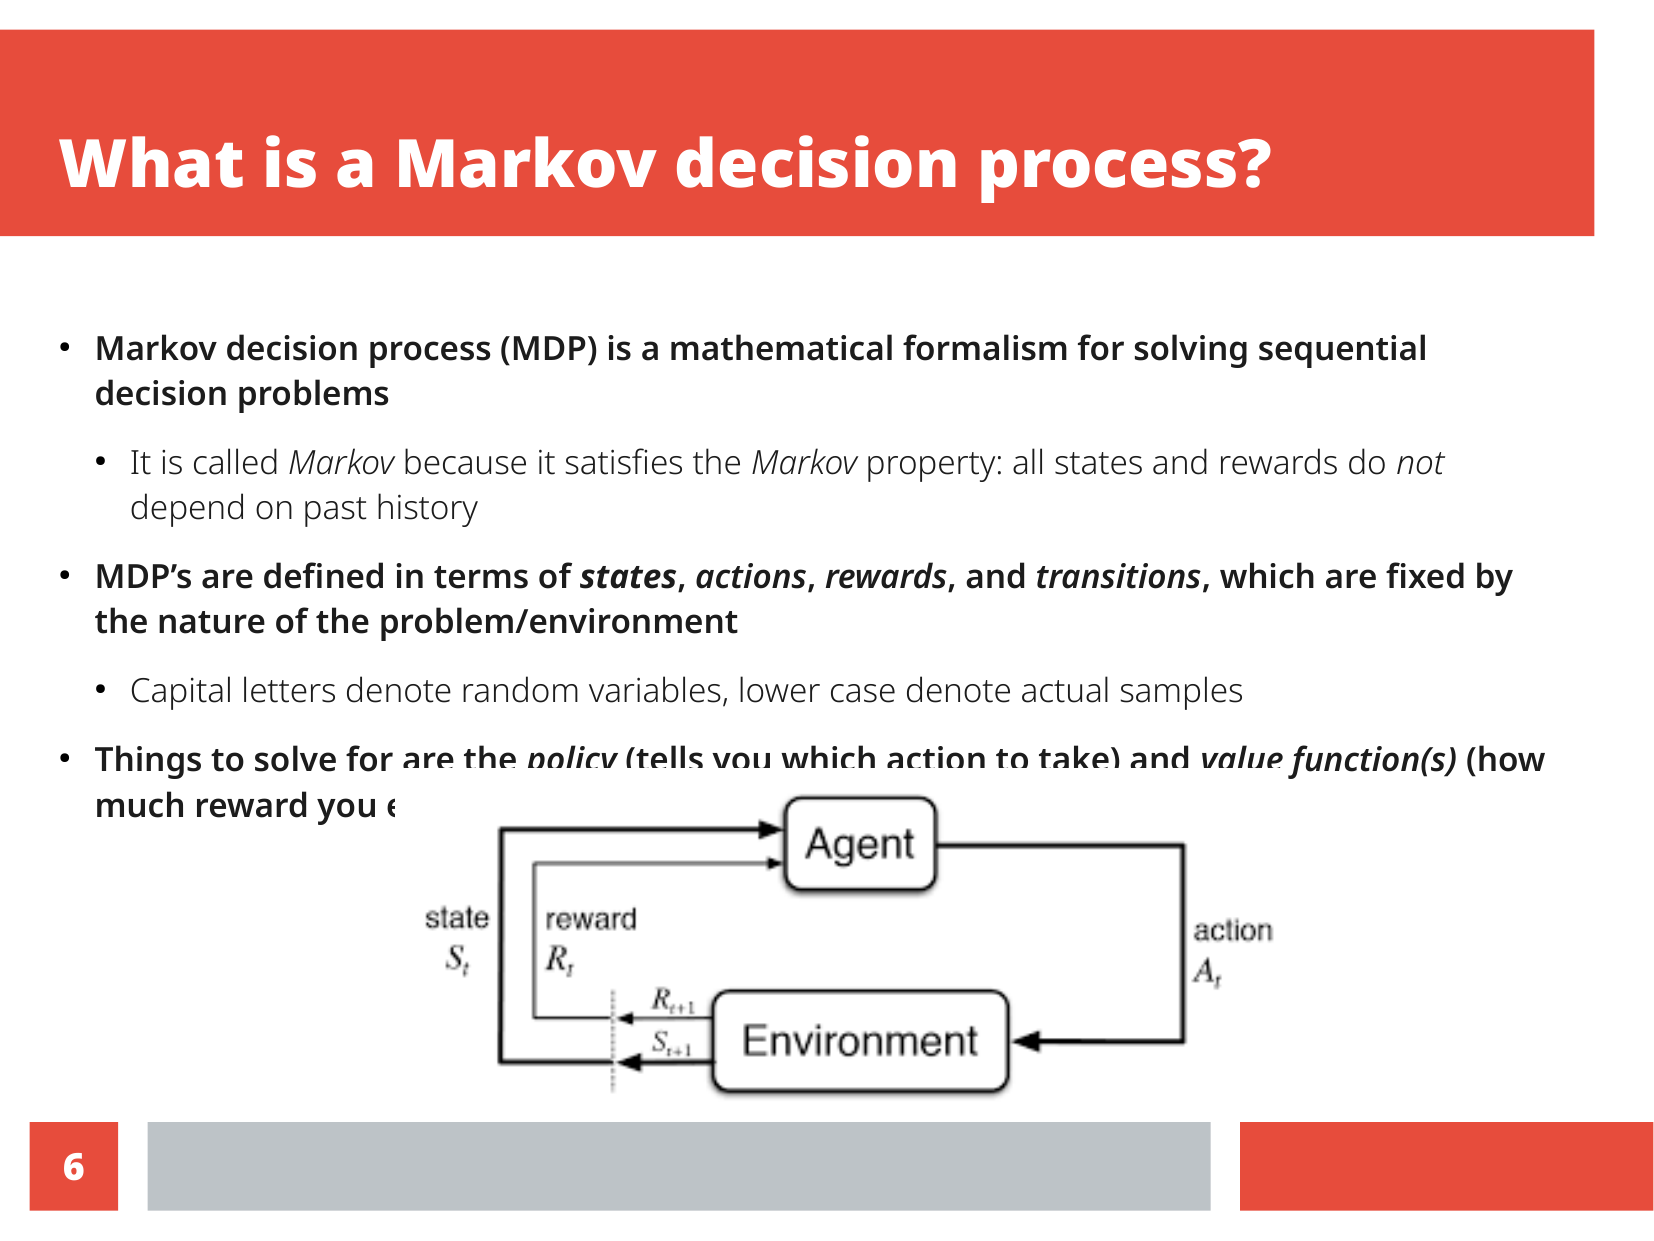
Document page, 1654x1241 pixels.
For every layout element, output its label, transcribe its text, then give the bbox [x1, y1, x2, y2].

title What is a Markov decision process? [59, 59, 1595, 207]
list Markov decision process (MDP) is a mathematical formalism for solving sequential decision problems It is called Markov because it satisfies the Markov property: all states and rewards do not depend on past history MDP’s are defined in terms of states, actions, rewards, and transitions, which are fixed by the nature of the problem/environment Capital letters denote random variables, lower case denote actual samples Things to solve for are the policy (tells you which action to take) and value function(s) (how much reward you expect to get from taking an action) [59, 324, 1565, 1093]
picture [395, 768, 1286, 1111]
